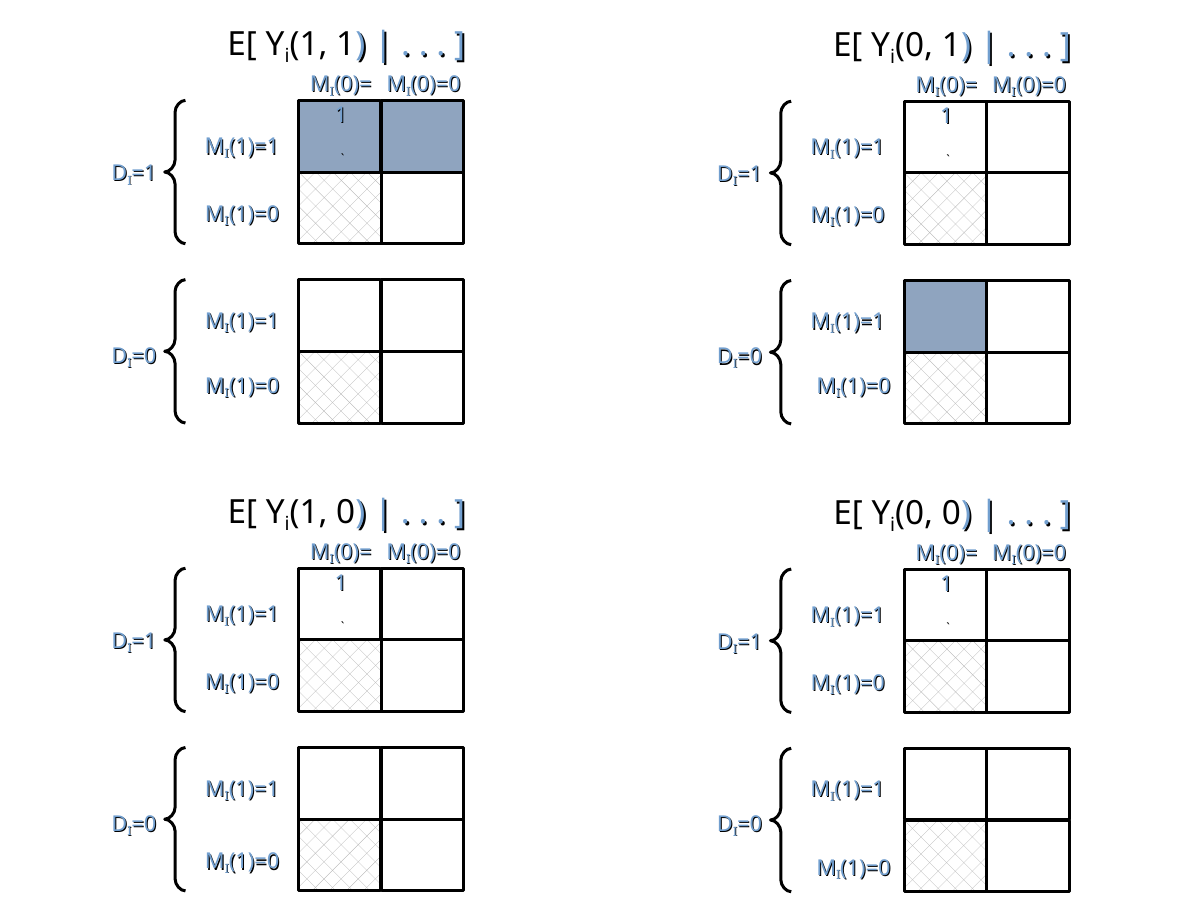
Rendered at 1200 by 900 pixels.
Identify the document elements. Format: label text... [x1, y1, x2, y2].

text_box [904, 640, 985, 713]
text_box Mi(1)=1 [791, 766, 904, 863]
text_box Di=0 [698, 333, 779, 407]
text_box E[ Yi(1, 0) | . . . ] [166, 480, 527, 539]
text_box Mi(0)=1 [897, 539, 972, 627]
text_box Mi(1)=1 [791, 124, 904, 191]
text_box Di=1 [92, 149, 173, 227]
text_box [904, 820, 985, 892]
text_box Mi(1)=1 [186, 591, 298, 658]
text_box Di=0 [698, 801, 779, 875]
text_box Mi(0)=0 [366, 71, 481, 158]
text_box Mi(1)=1 [791, 592, 904, 659]
text_box E[ Yi(0, 1) | . . . ] [772, 13, 1132, 72]
text_box [298, 639, 380, 712]
text_box Mi(1)=0 [185, 190, 299, 288]
text_box Di=1 [92, 617, 173, 695]
text_box Mi(0)=0 [366, 539, 481, 626]
text_box [298, 158, 464, 244]
text_box Mi(0)=0 [972, 72, 1087, 159]
text_box Mi(1)=1 [791, 298, 904, 395]
text_box [904, 172, 985, 245]
text_box E[ Yi(0, 0) | . . . ] [772, 481, 1132, 539]
text_box Mi(0)=0 [972, 539, 1087, 627]
text_box Mi(1)=0 [791, 191, 905, 289]
text_box Mi(1)=0 [185, 658, 299, 756]
text_box Mi(1)=0 [796, 362, 911, 460]
text_box Mi(1)=1 [186, 123, 298, 190]
text_box Di=1 [698, 150, 779, 228]
text_box Mi(1)=0 [796, 844, 911, 900]
text_box Mi(1)=1 [186, 765, 298, 838]
text_box Mi(1)=0 [185, 838, 299, 900]
text_box Mi(1)=0 [791, 659, 905, 756]
text_box E[ Yi(1, 1) | . . . ] [166, 13, 527, 71]
text_box [298, 819, 380, 891]
text_box Di=1 [698, 618, 779, 695]
text_box Mi(0)=1 [292, 71, 366, 158]
text_box Mi(0)=1 [897, 72, 972, 159]
text_box Mi(1)=0 [185, 362, 299, 460]
text_box [904, 280, 985, 424]
text_box Di=0 [92, 800, 173, 874]
text_box Mi(0)=1 [292, 539, 366, 626]
text_box Mi(1)=1 [186, 297, 298, 362]
text_box [298, 351, 380, 424]
text_box Di=0 [92, 332, 173, 406]
